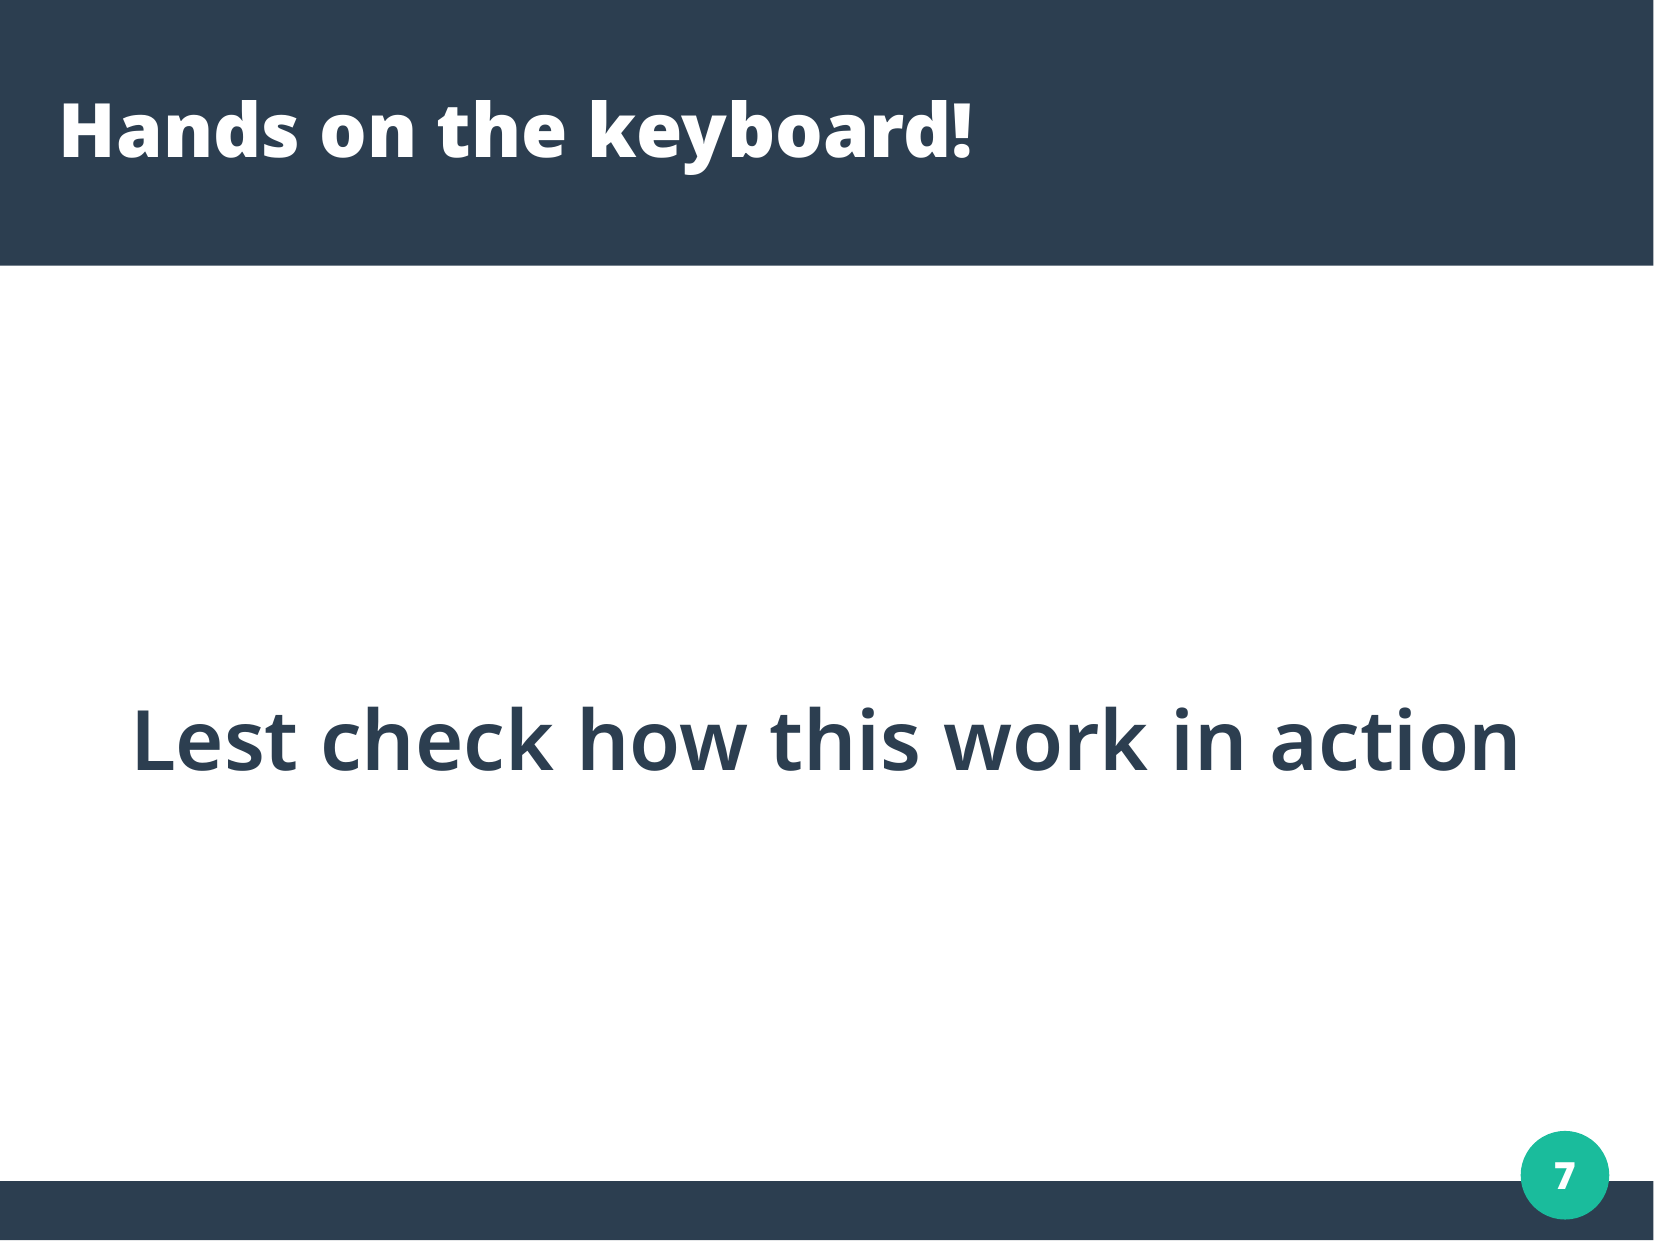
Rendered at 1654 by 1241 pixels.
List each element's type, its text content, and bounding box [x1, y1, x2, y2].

list Lest check how this work in action [59, 324, 1595, 1152]
title Hands on the keyboard! [59, 49, 1595, 207]
